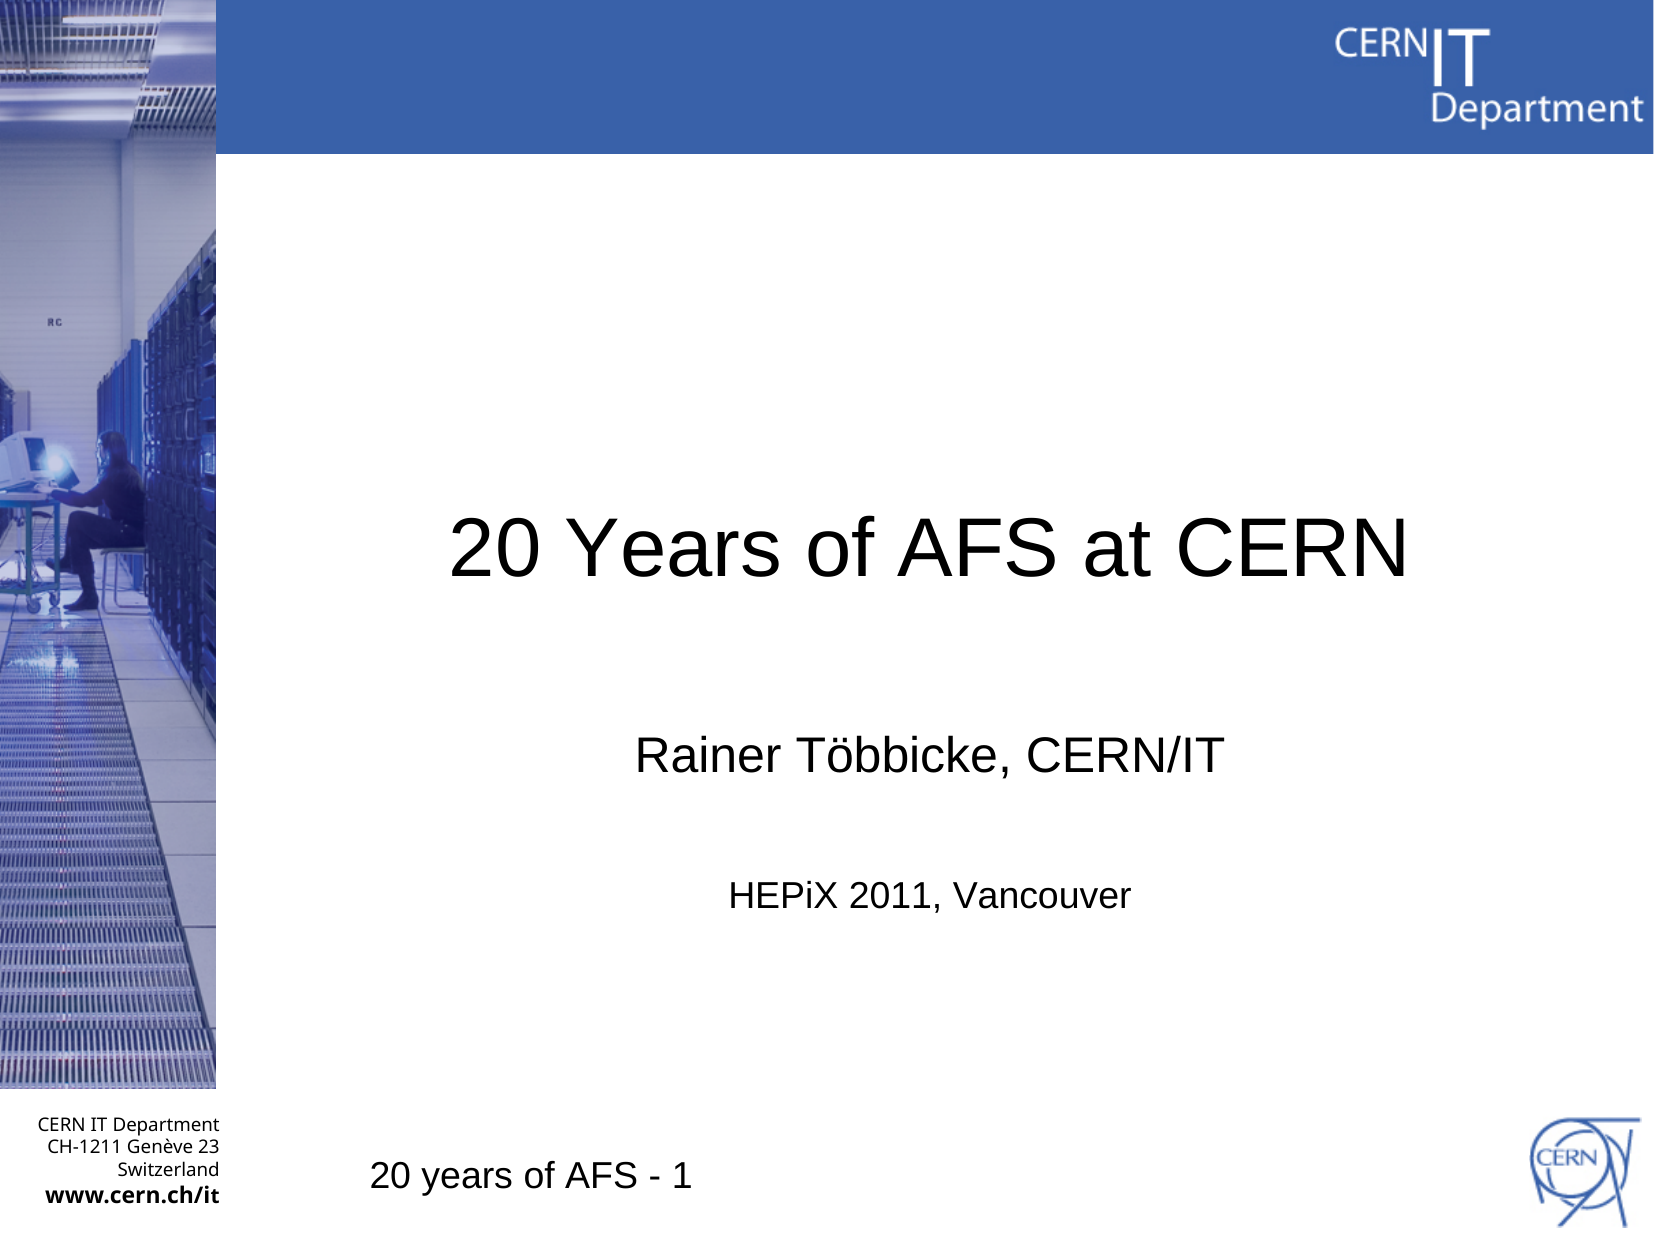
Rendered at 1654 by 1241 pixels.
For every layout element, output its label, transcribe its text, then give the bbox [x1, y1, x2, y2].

picture [216, 0, 1654, 154]
picture [1529, 1116, 1642, 1228]
subtitle 20 Years of AFS at CERN Rainer Többicke, CERN/IT HEPiX 2011, Vancouver [236, 295, 1625, 1114]
